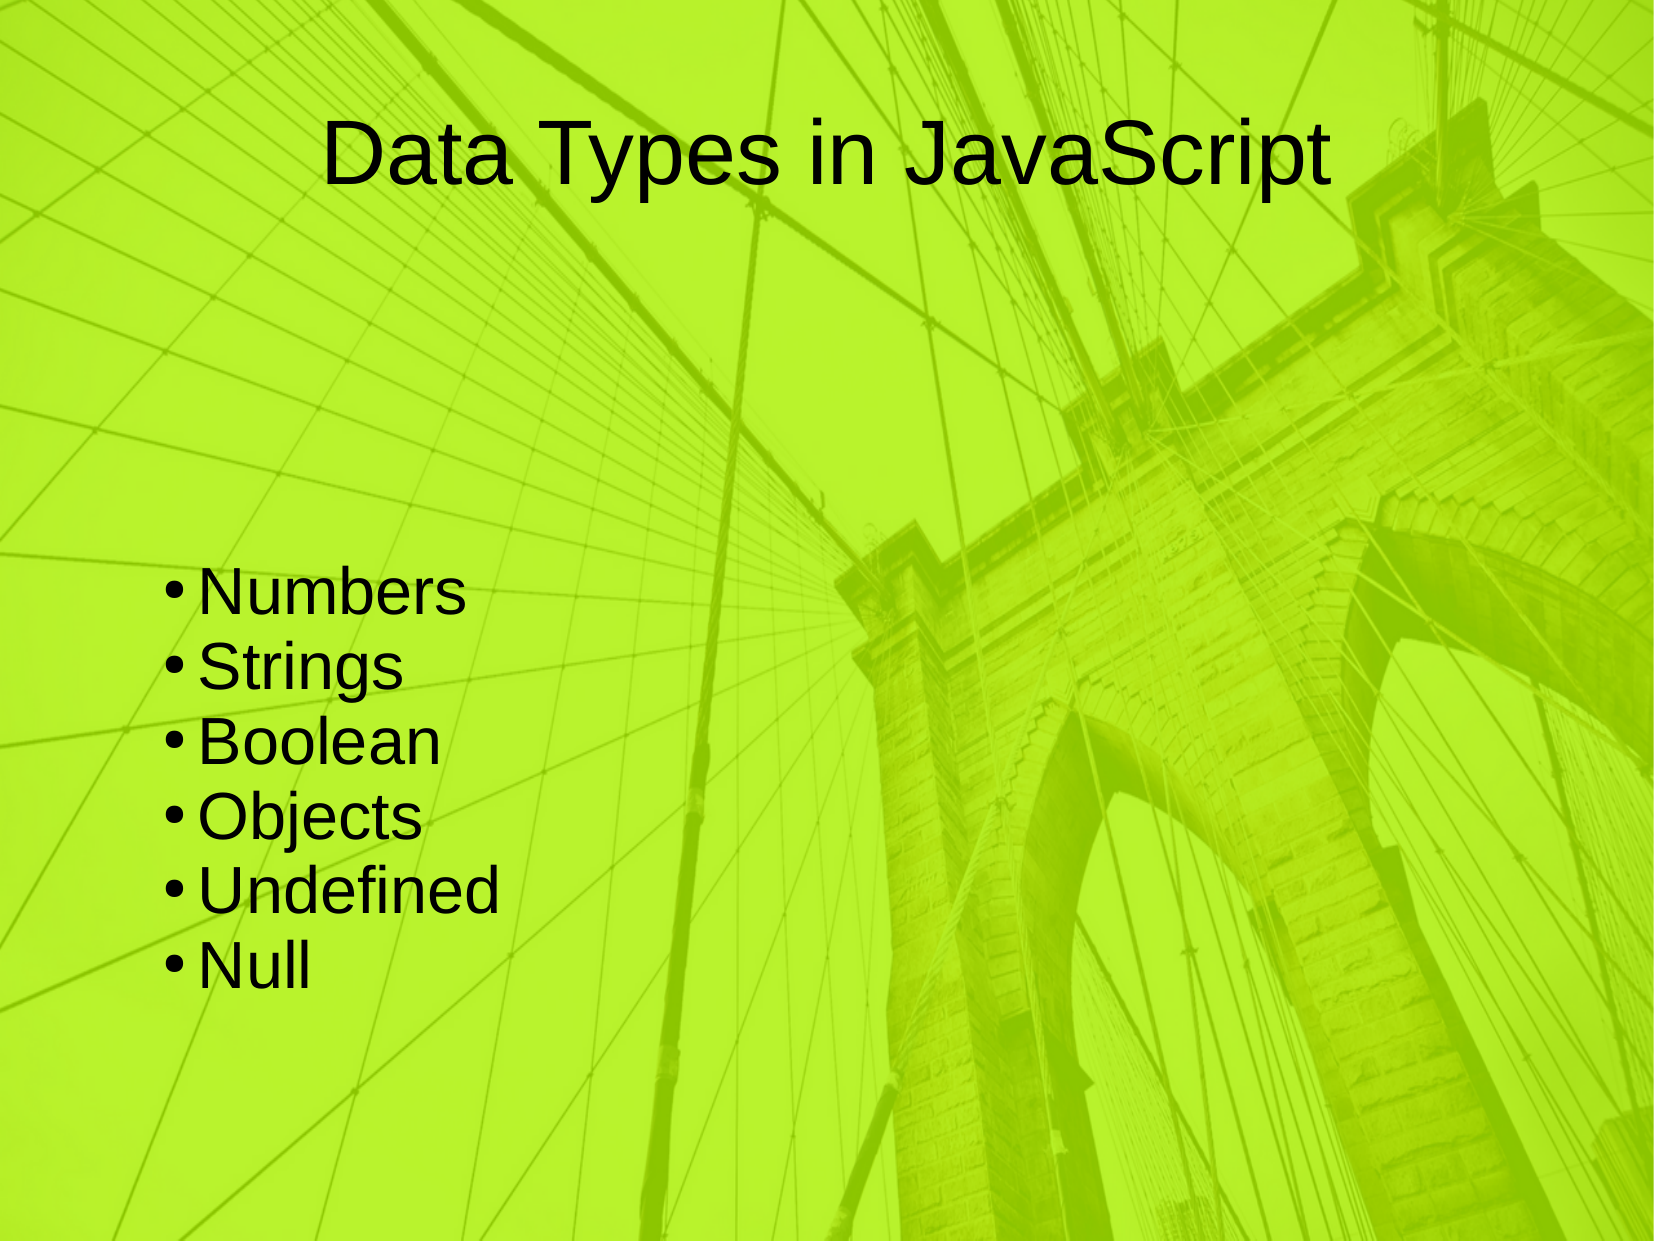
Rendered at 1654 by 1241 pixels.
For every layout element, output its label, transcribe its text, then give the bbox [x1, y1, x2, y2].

title Data Types in JavaScript [82, 49, 1571, 257]
picture [0, 0, 1654, 1241]
subtitle Numbers Strings Boolean Objects Undefined Null [162, 554, 1492, 1003]
